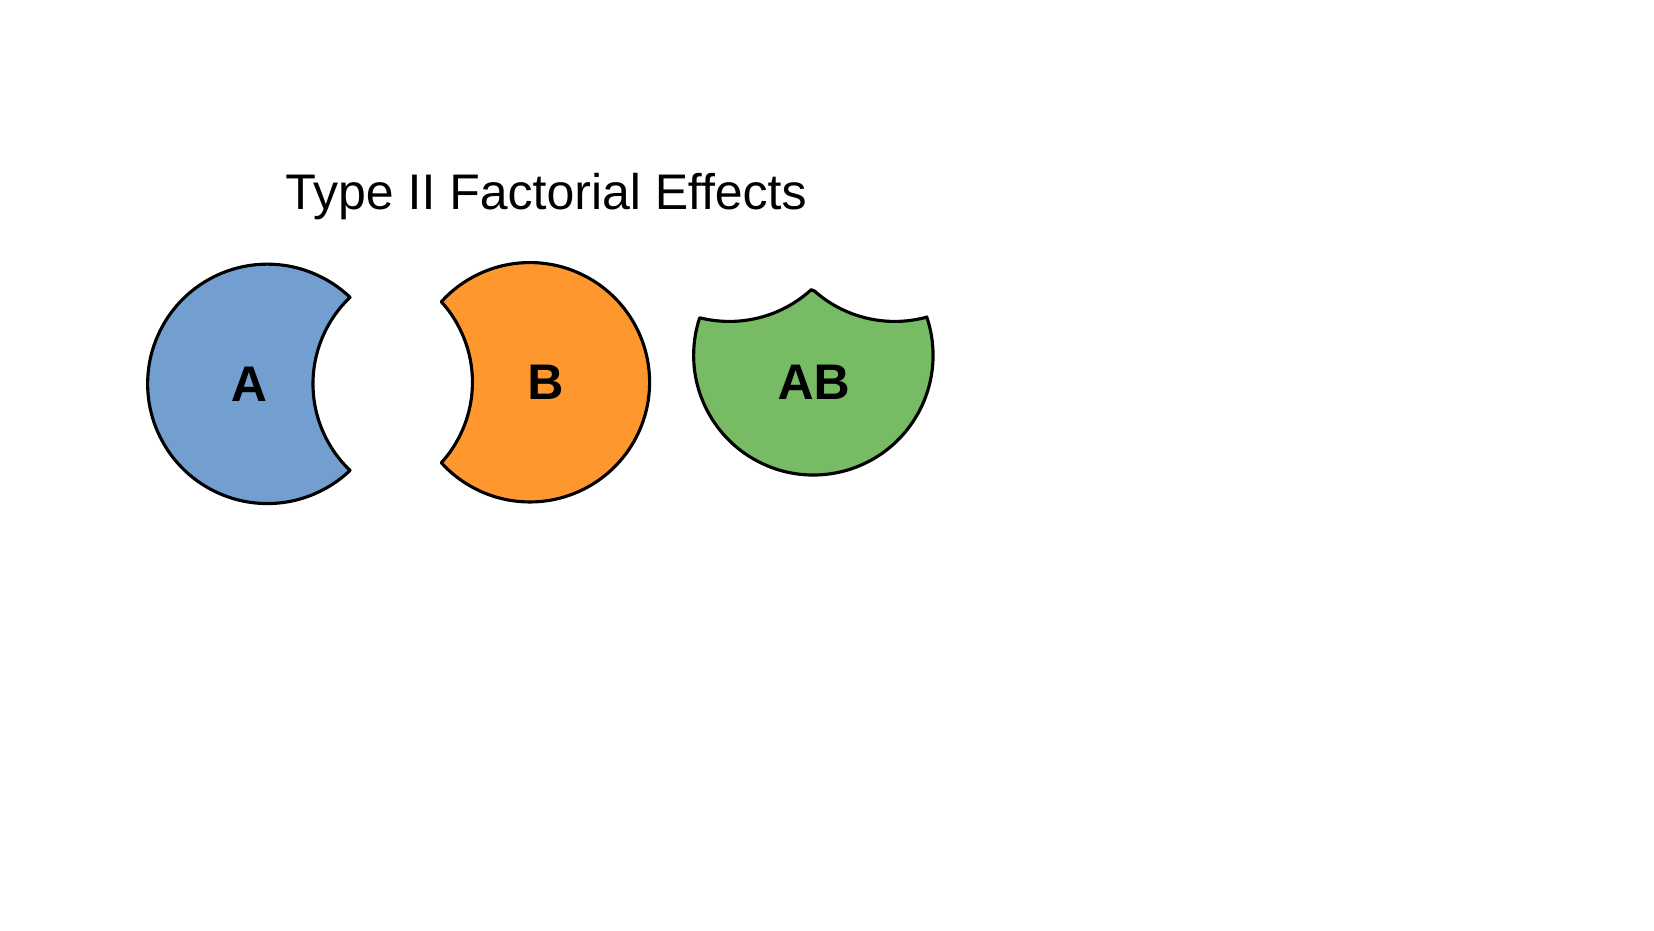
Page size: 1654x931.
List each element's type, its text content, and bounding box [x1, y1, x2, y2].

text_box AB [693, 289, 934, 476]
text_box B [441, 262, 650, 502]
text_box Type II Factorial Effects [147, 128, 945, 256]
text_box A [147, 264, 351, 504]
